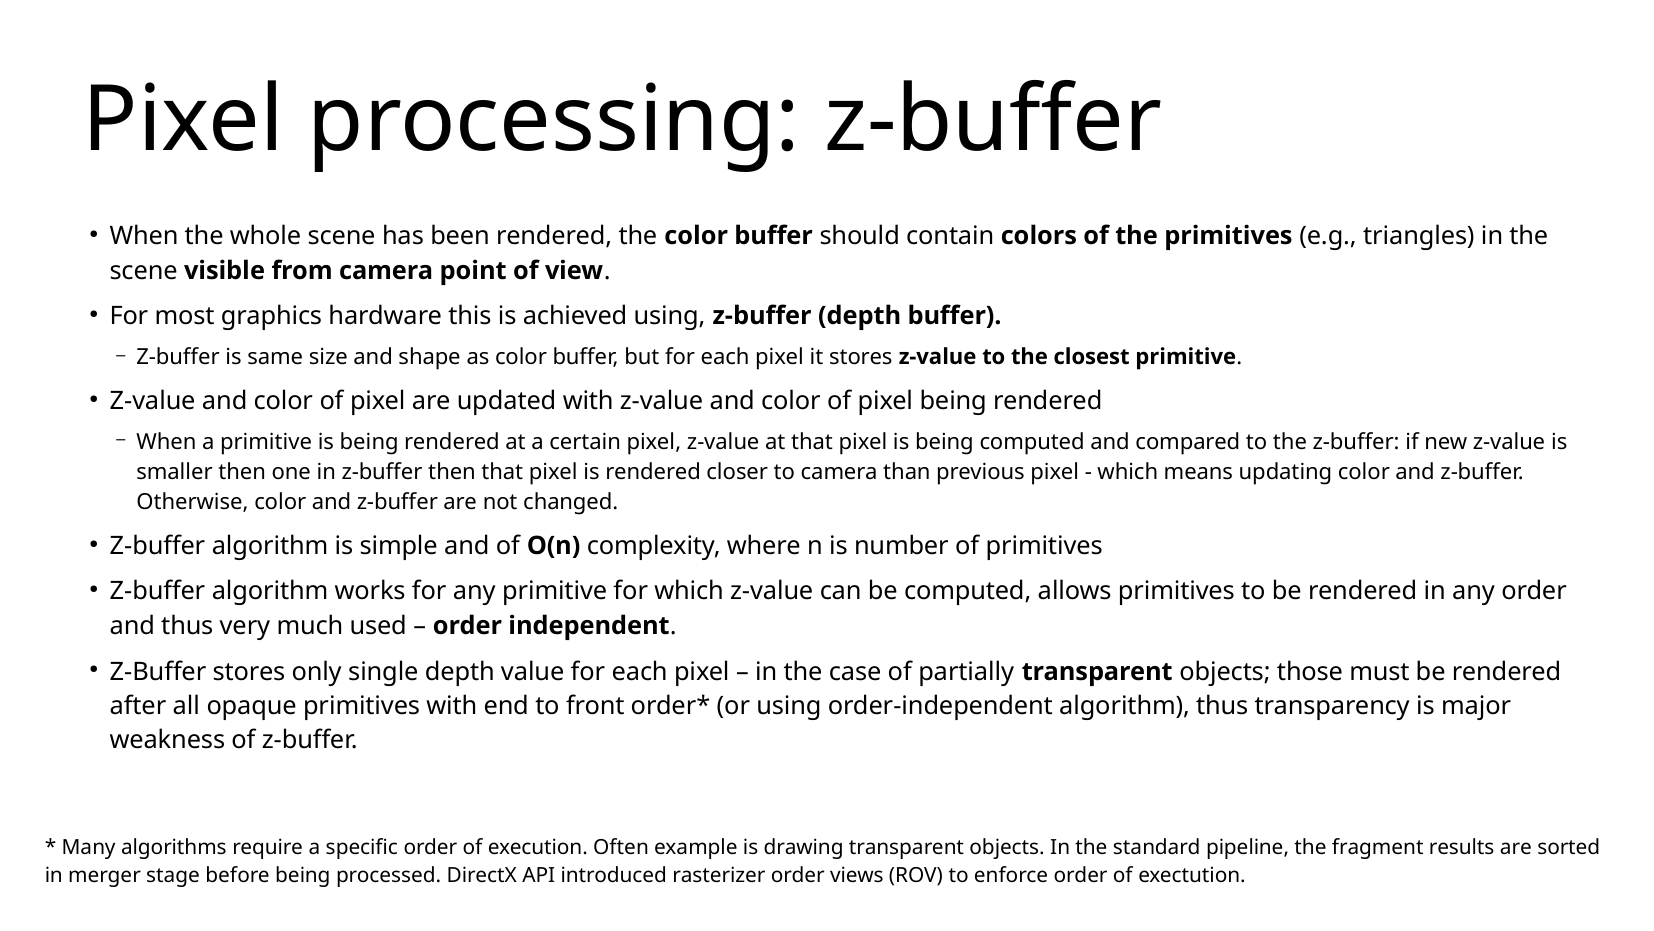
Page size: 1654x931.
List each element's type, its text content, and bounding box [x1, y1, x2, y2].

text_box * Many algorithms require a specific order of execution. Often example is drawing transparent objects. In the standard pipeline, the fragment results are sorted in merger stage before being processed. DirectX API introduced rasterizer order views (ROV) to enforce order of exectution. [30, 825, 1636, 892]
title Pixel processing: z-buffer [82, 37, 1571, 193]
list When the whole scene has been rendered, the color buffer should contain colors of the primitives (e.g., triangles) in the scene visible from camera point of view. For most graphics hardware this is achieved using, z-buffer (depth buffer). Z-buffer is same size and shape as color buffer, but for each pixel it stores z-value to the closest primitive. Z-value and color of pixel are updated with z-value and color of pixel being rendered When a primitive is being rendered at a certain pixel, z-value at that pixel is being computed and compared to the z-buffer: if new z-value is smaller then one in z-buffer then that pixel is rendered closer to camera than previous pixel - which means updating color and z-buffer. Otherwise, color and z-buffer are not changed. Z-buffer algorithm is simple and of O(n) complexity, where n is number of primitives Z-buffer algorithm works for any primitive for which z-value can be computed, allows primitives to be rendered in any order and thus very much used – order independent. Z-Buffer stores only single depth value for each pixel – in the case of partially transparent objects; those must be rendered after all opaque primitives with end to front order* (or using order-independent algorithm), thus transparency is major weakness of z-buffer. [82, 217, 1571, 758]
